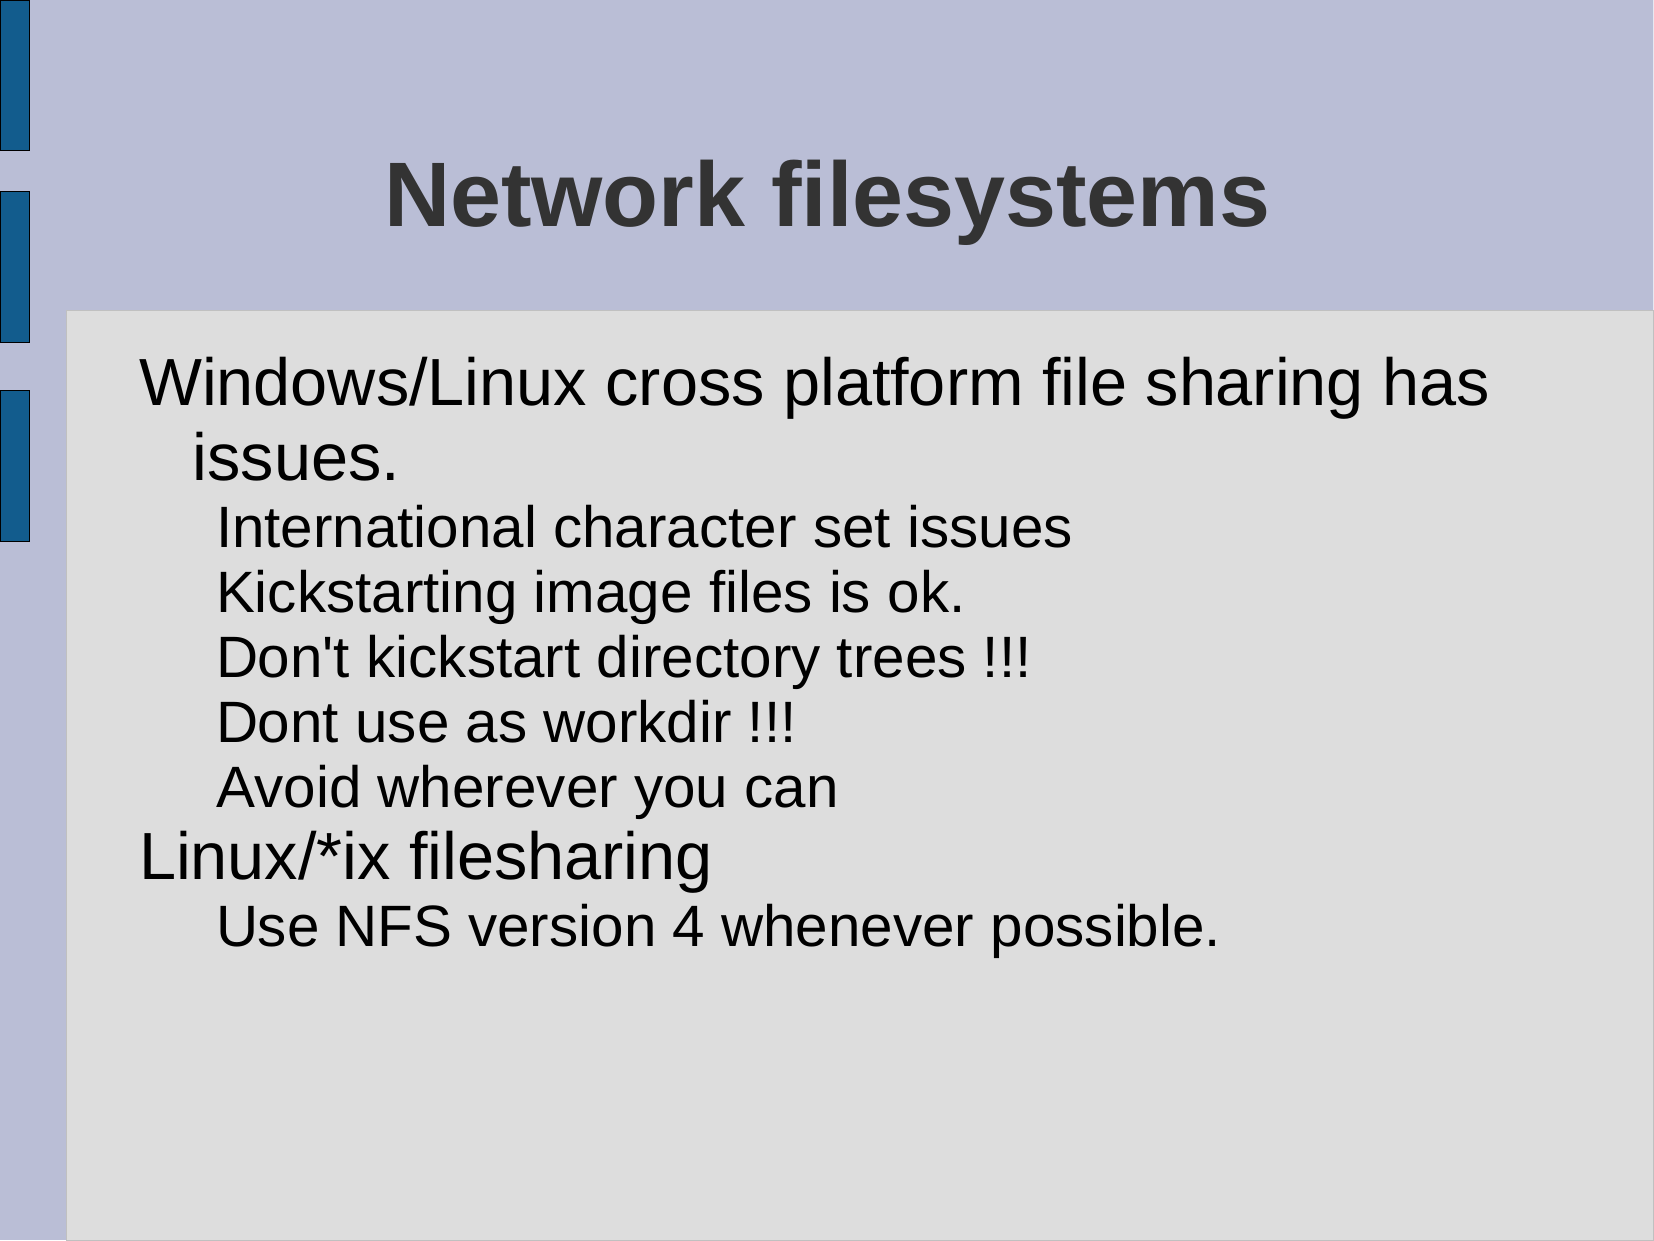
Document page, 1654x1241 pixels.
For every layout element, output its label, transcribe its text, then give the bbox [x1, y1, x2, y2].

list Windows/Linux cross platform file sharing has issues. International character set issues Kickstarting image files is ok. Don't kickstart directory trees !!! Dont use as workdir !!! Avoid wherever you can Linux/*ix filesharing Use NFS version 4 whenever possible. [121, 344, 1534, 1127]
title Network filesystems [121, 91, 1534, 299]
